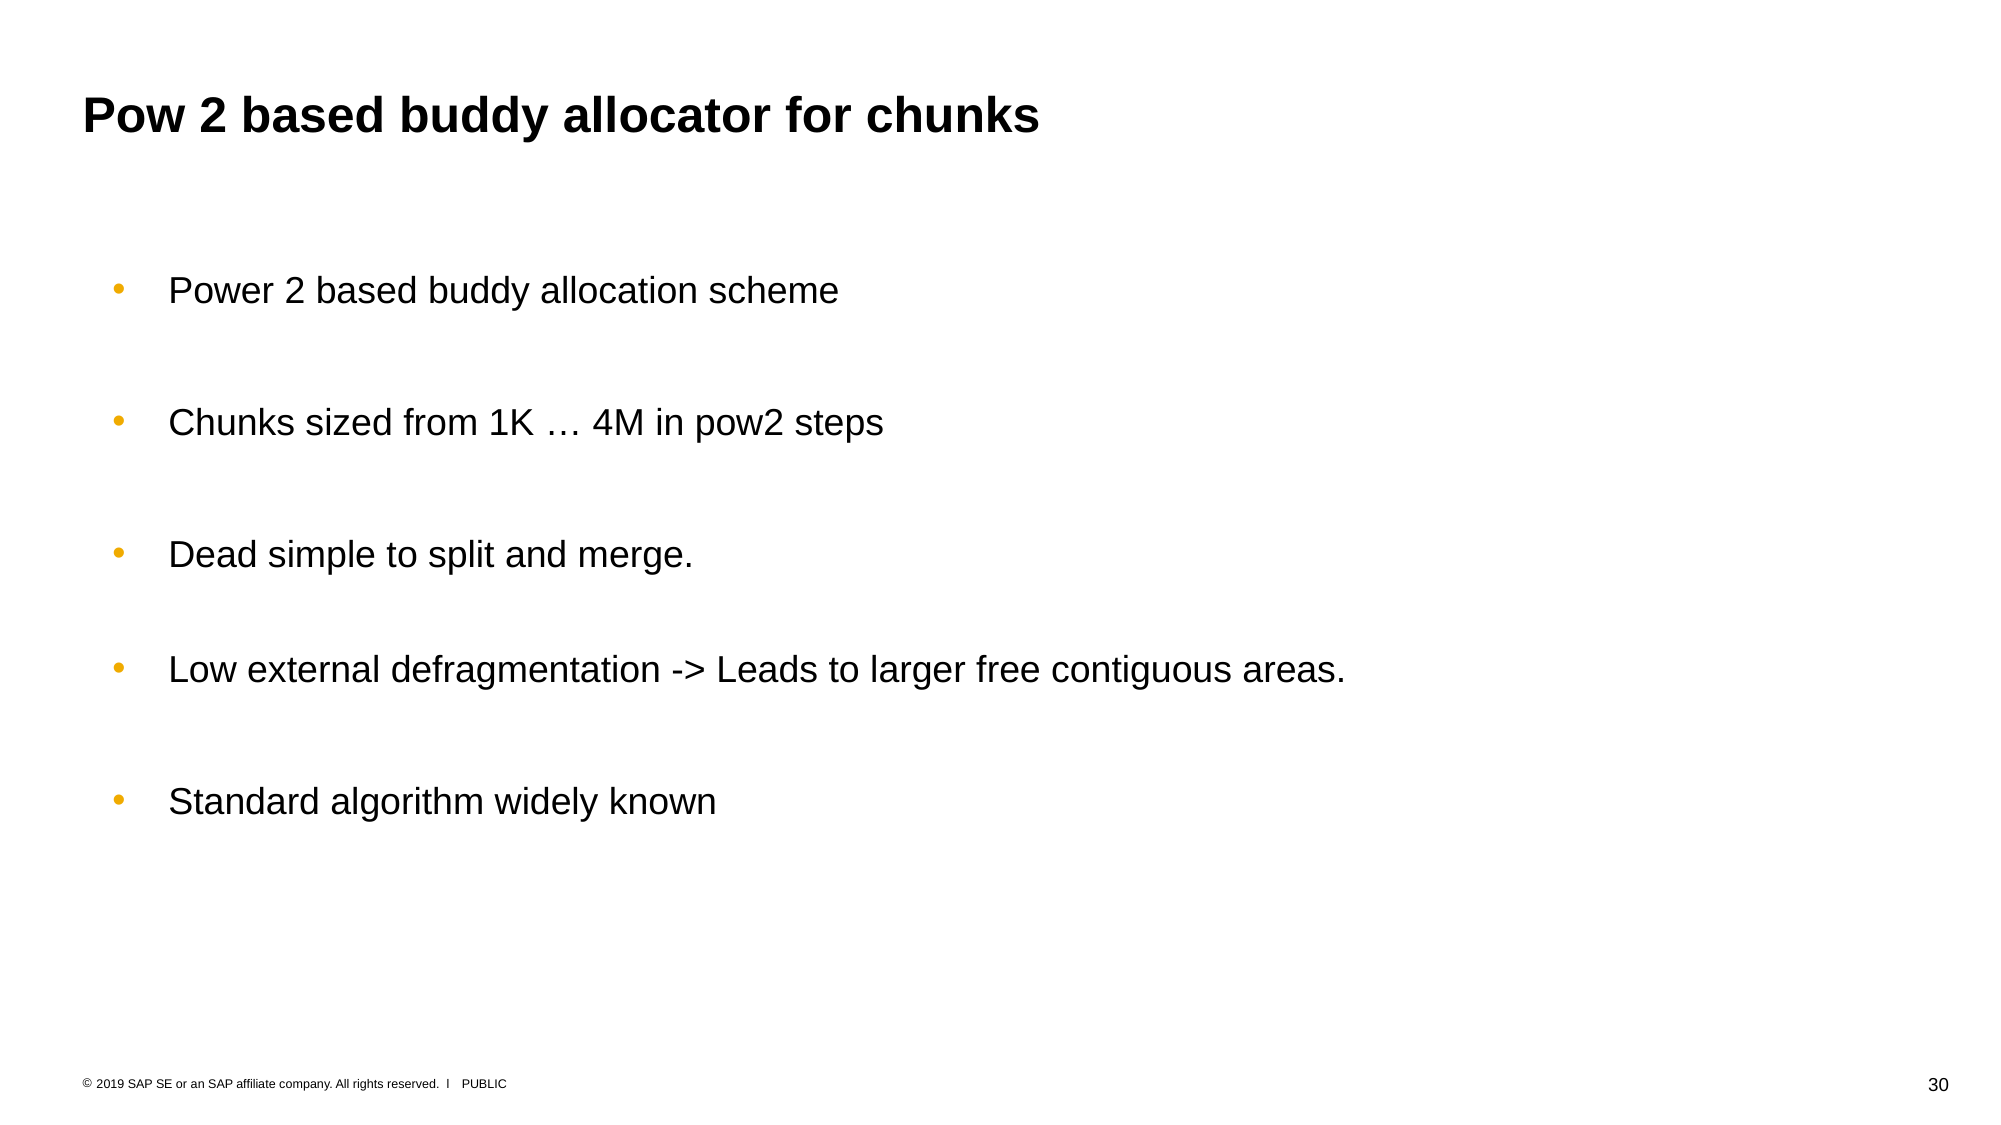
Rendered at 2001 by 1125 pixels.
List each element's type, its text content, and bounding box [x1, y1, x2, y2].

title Pow 2 based buddy allocator for chunks [82, 82, 1918, 144]
list Power 2 based buddy allocation scheme Chunks sized from 1K … 4M in pow2 steps Dead simple to split and merge. Low external defragmentation -> Leads to larger free contiguous areas. Standard algorithm widely known [82, 265, 1918, 1040]
